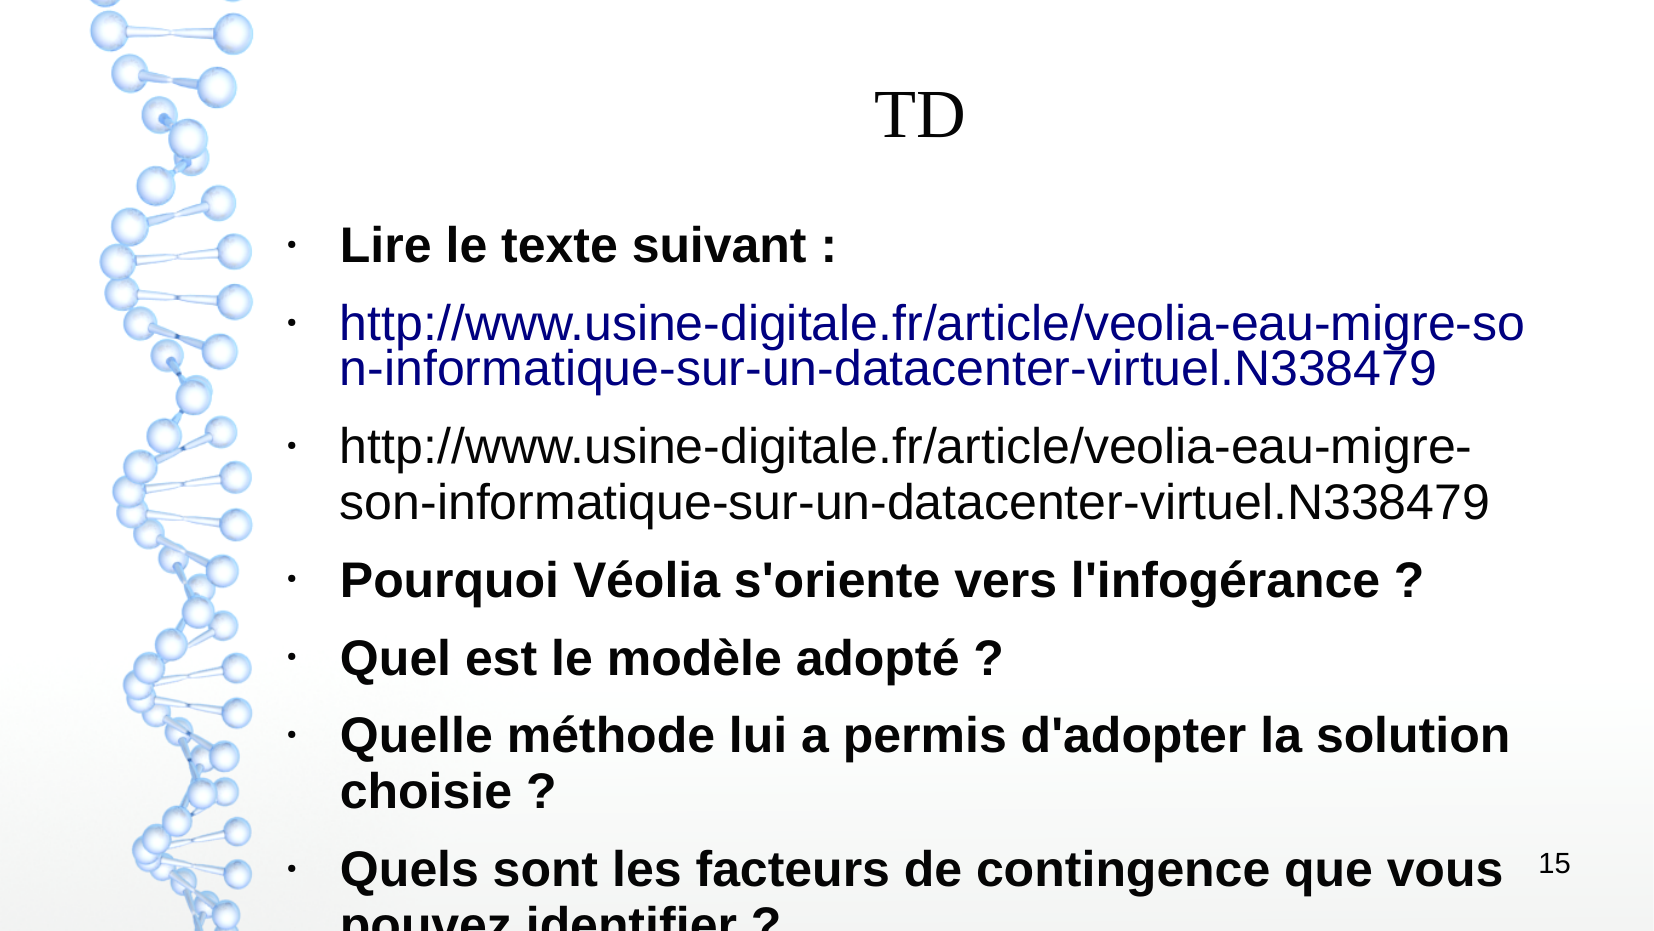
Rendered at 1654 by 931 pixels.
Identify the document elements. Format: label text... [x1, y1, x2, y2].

title TD [269, 37, 1571, 193]
picture [548, 920, 559, 931]
picture [698, 919, 708, 926]
picture [608, 920, 619, 931]
picture [579, 919, 589, 926]
picture [349, 920, 360, 931]
picture [0, 0, 1654, 931]
picture [468, 919, 478, 926]
picture [379, 920, 391, 931]
list Lire le texte suivant : http://www.usine-digitale.fr/article/veolia-eau-migre-son-informatique-sur-un-datacenter-virtuel.N338479 http://www.usine-digitale.fr/article/veolia-eau-migre-son-informatique-sur-un-datacenter-virtuel.N338479 Pourquoi Véolia s'oriente vers l'infogérance ? Quel est le modèle adopté ? Quelle méthode lui a permis d'adopter la solution choisie ? Quels sont les facteurs de contingence que vous pouvez identifier ? [269, 217, 1538, 758]
